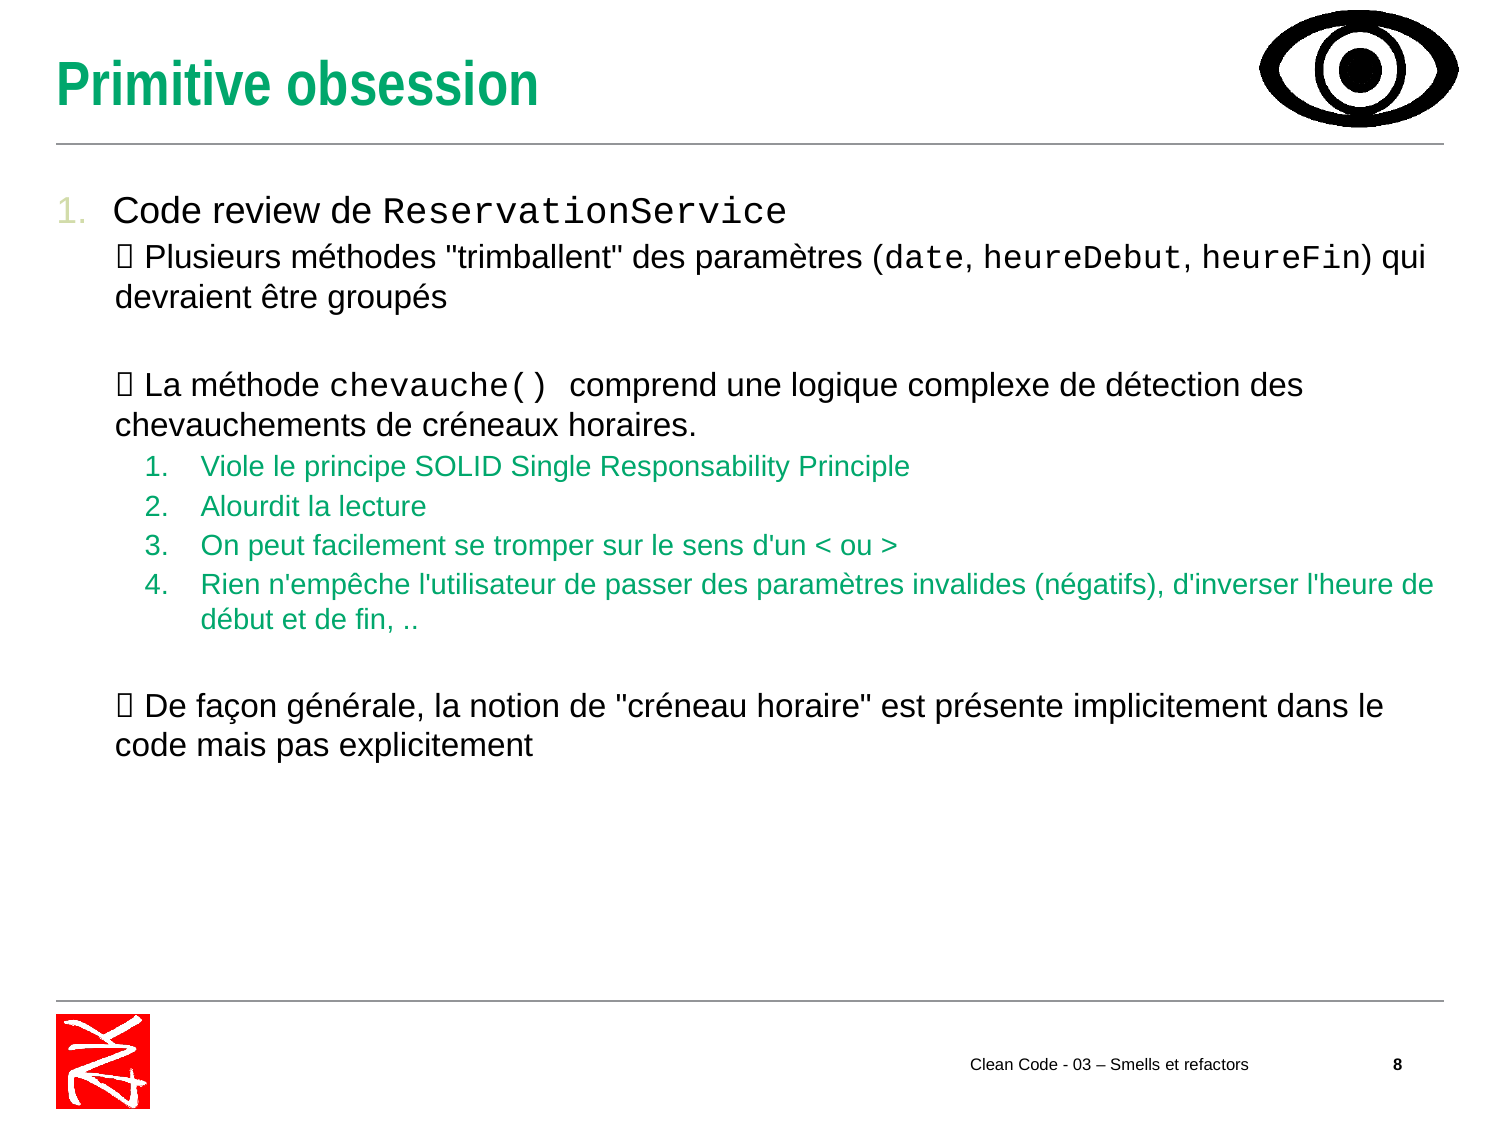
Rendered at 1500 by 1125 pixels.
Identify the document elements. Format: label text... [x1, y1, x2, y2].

slide_number <number> [1372, 1049, 1403, 1079]
picture [55, 1014, 151, 1109]
list Code review de ReservationService  Plusieurs méthodes "trimballent" des paramètres (date, heureDebut, heureFin) qui devraient être groupés  La méthode chevauche() comprend une logique complexe de détection des chevauchements de créneaux horaires. Viole le principe SOLID Single Responsability Principle Alourdit la lecture On peut facilement se tromper sur le sens d'un < ou > Rien n'empêche l'utilisateur de passer des paramètres invalides (négatifs), d'inverser l'heure de début et de fin, ..  De façon générale, la notion de "créneau horaire" est présente implicitement dans le code mais pas explicitement [56, 186, 1444, 972]
picture [1247, 0, 1473, 193]
title Primitive obsession [56, 18, 1247, 142]
footer Clean Code - 03 – Smells et refactors [919, 1049, 1250, 1079]
